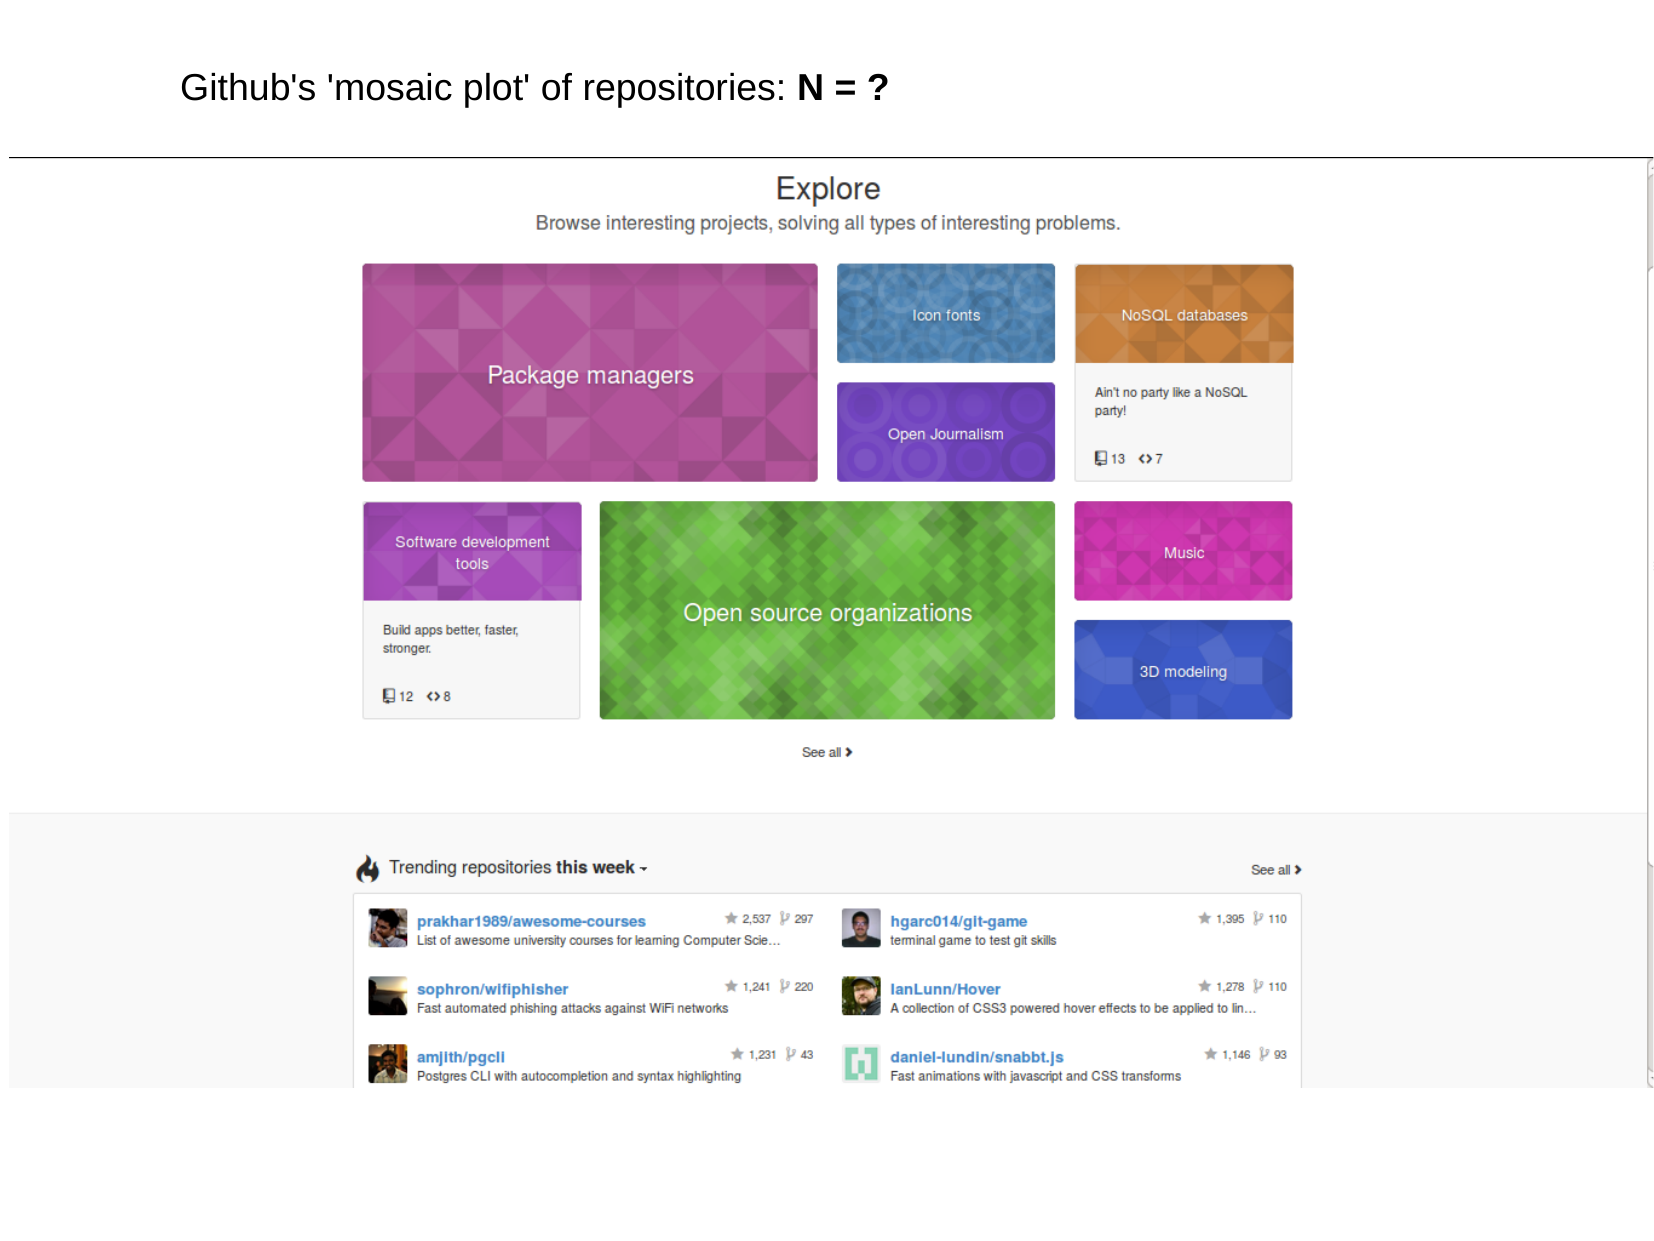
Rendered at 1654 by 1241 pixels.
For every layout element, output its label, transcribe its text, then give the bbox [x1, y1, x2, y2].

text_box Github's 'mosaic plot' of repositories: N = ? [165, 59, 1501, 116]
picture [9, 157, 1654, 1088]
